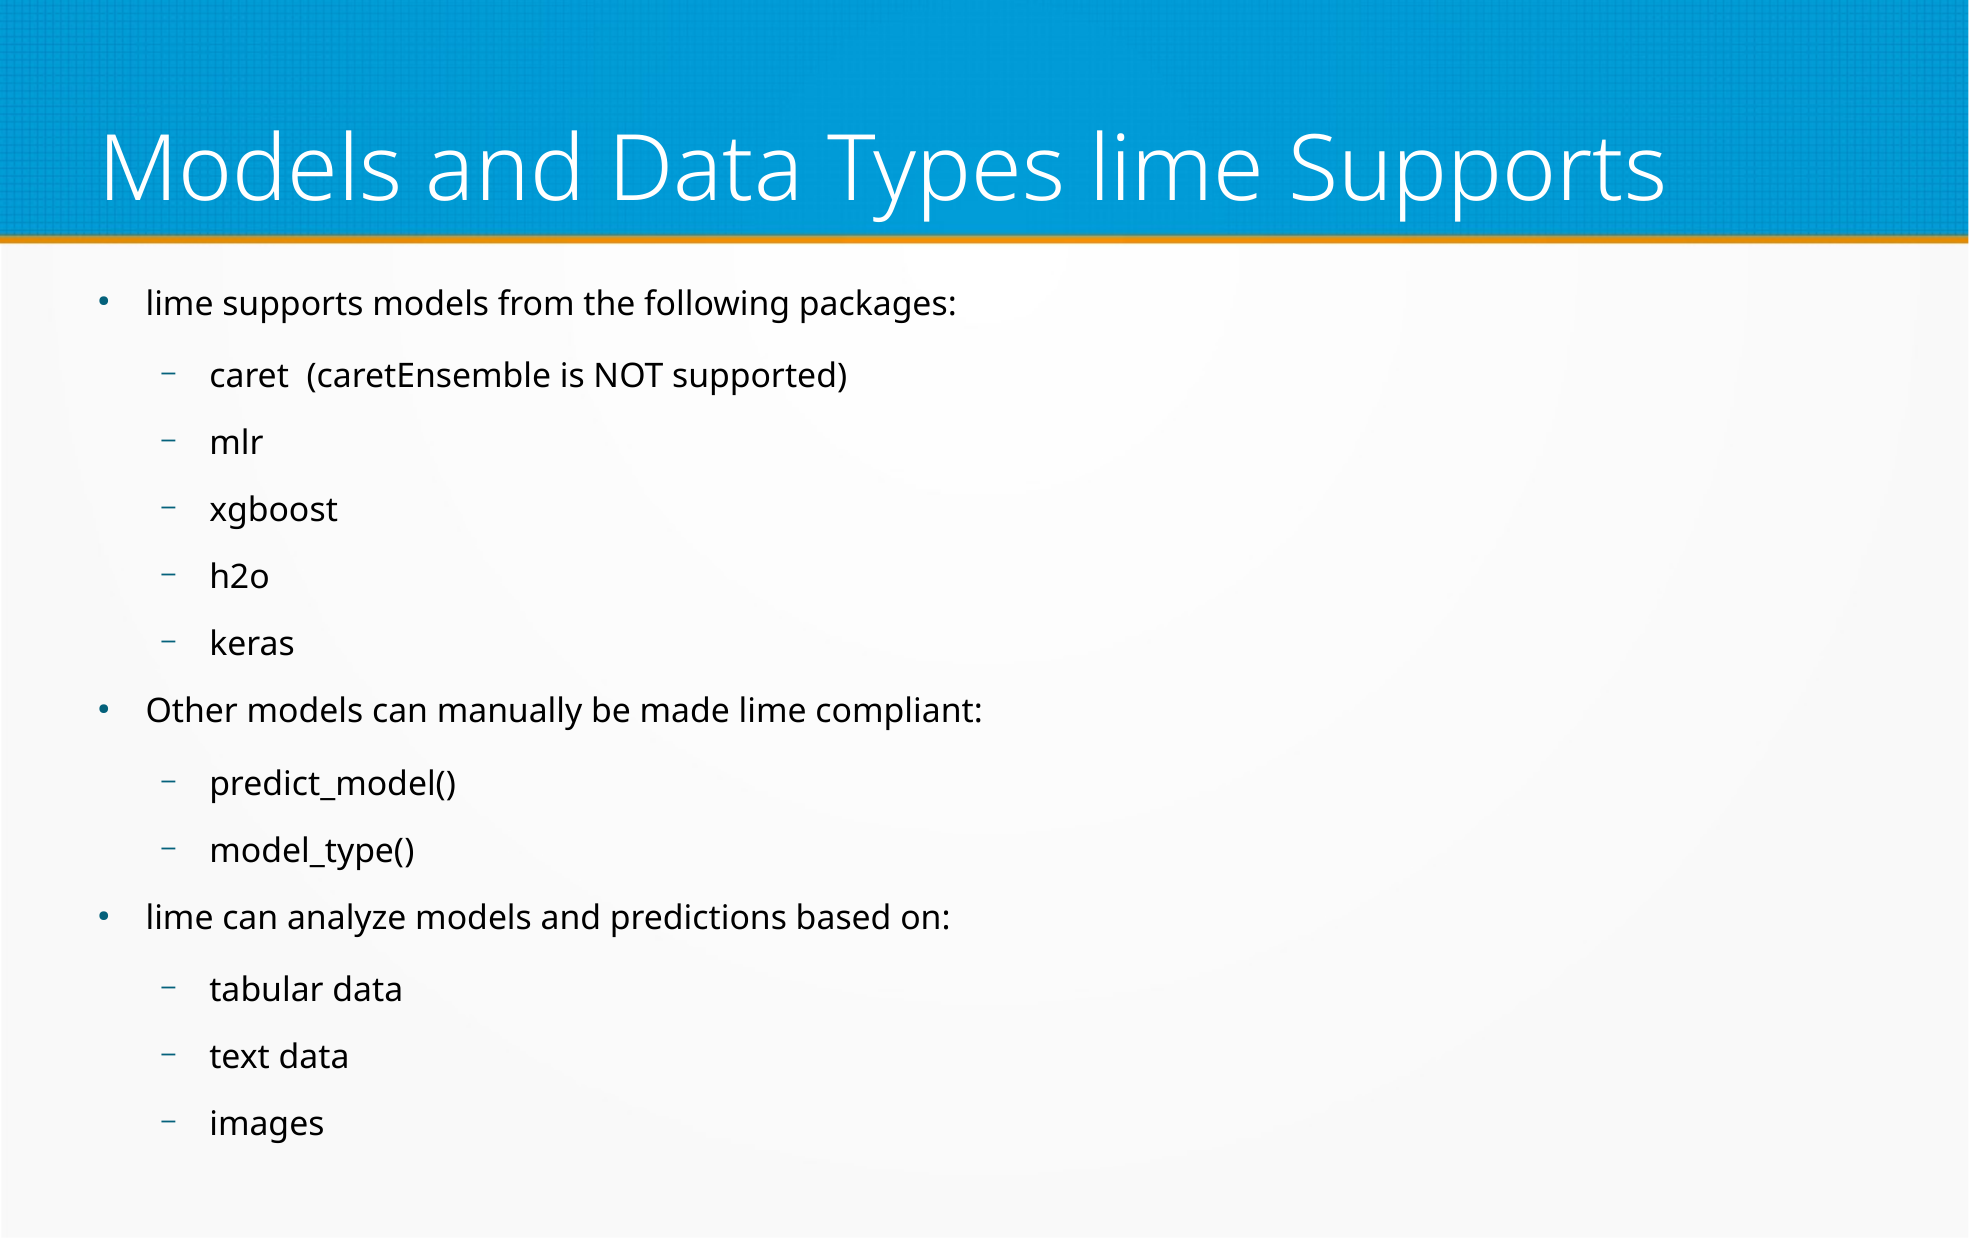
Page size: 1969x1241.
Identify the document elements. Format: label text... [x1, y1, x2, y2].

picture [0, 233, 1969, 1241]
title Models and Data Types lime Supports [98, 19, 1870, 227]
list lime supports models from the following packages: caret (caretEnsemble is NOT supported) mlr xgboost h2o keras Other models can manually be made lime compliant: predict_model() model_type() lime can analyze models and predictions based on: tabular data text data images [81, 279, 1844, 1149]
